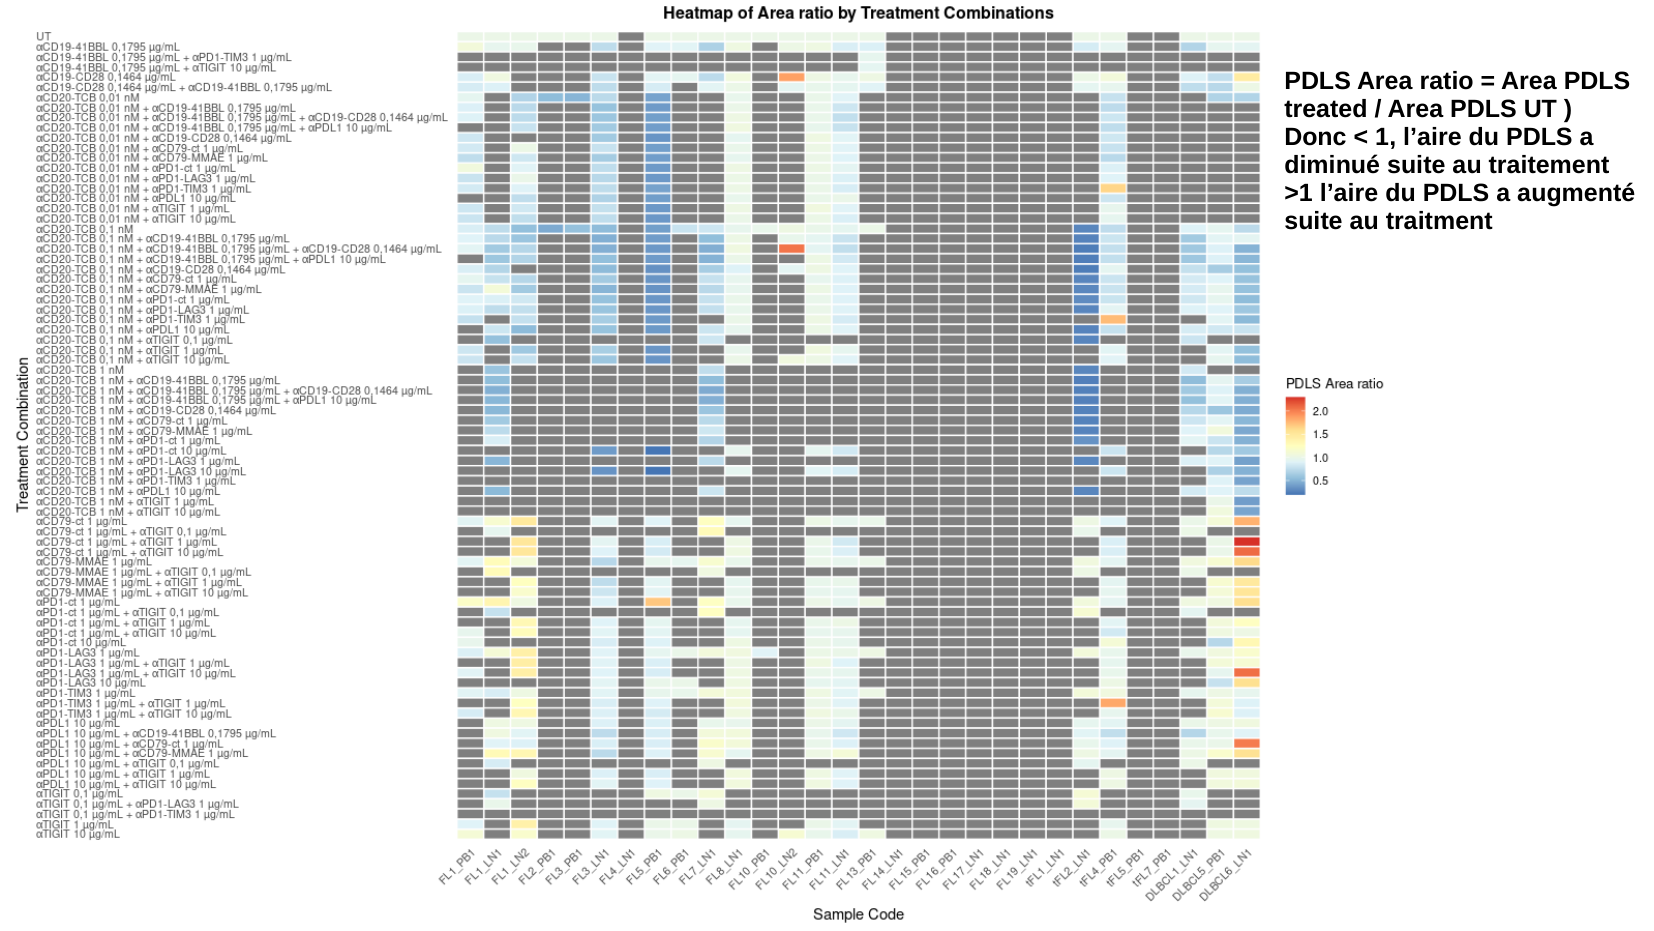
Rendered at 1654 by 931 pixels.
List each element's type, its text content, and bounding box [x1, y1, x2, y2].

text_box PDLS Area ratio = Area PDLS treated / Area PDLS UT ) Donc < 1, l’aire du PDLS a diminué suite au traitement >1 l’aire du PDLS a augmenté suite au traitment [1269, 59, 1654, 242]
picture [0, 0, 1407, 931]
